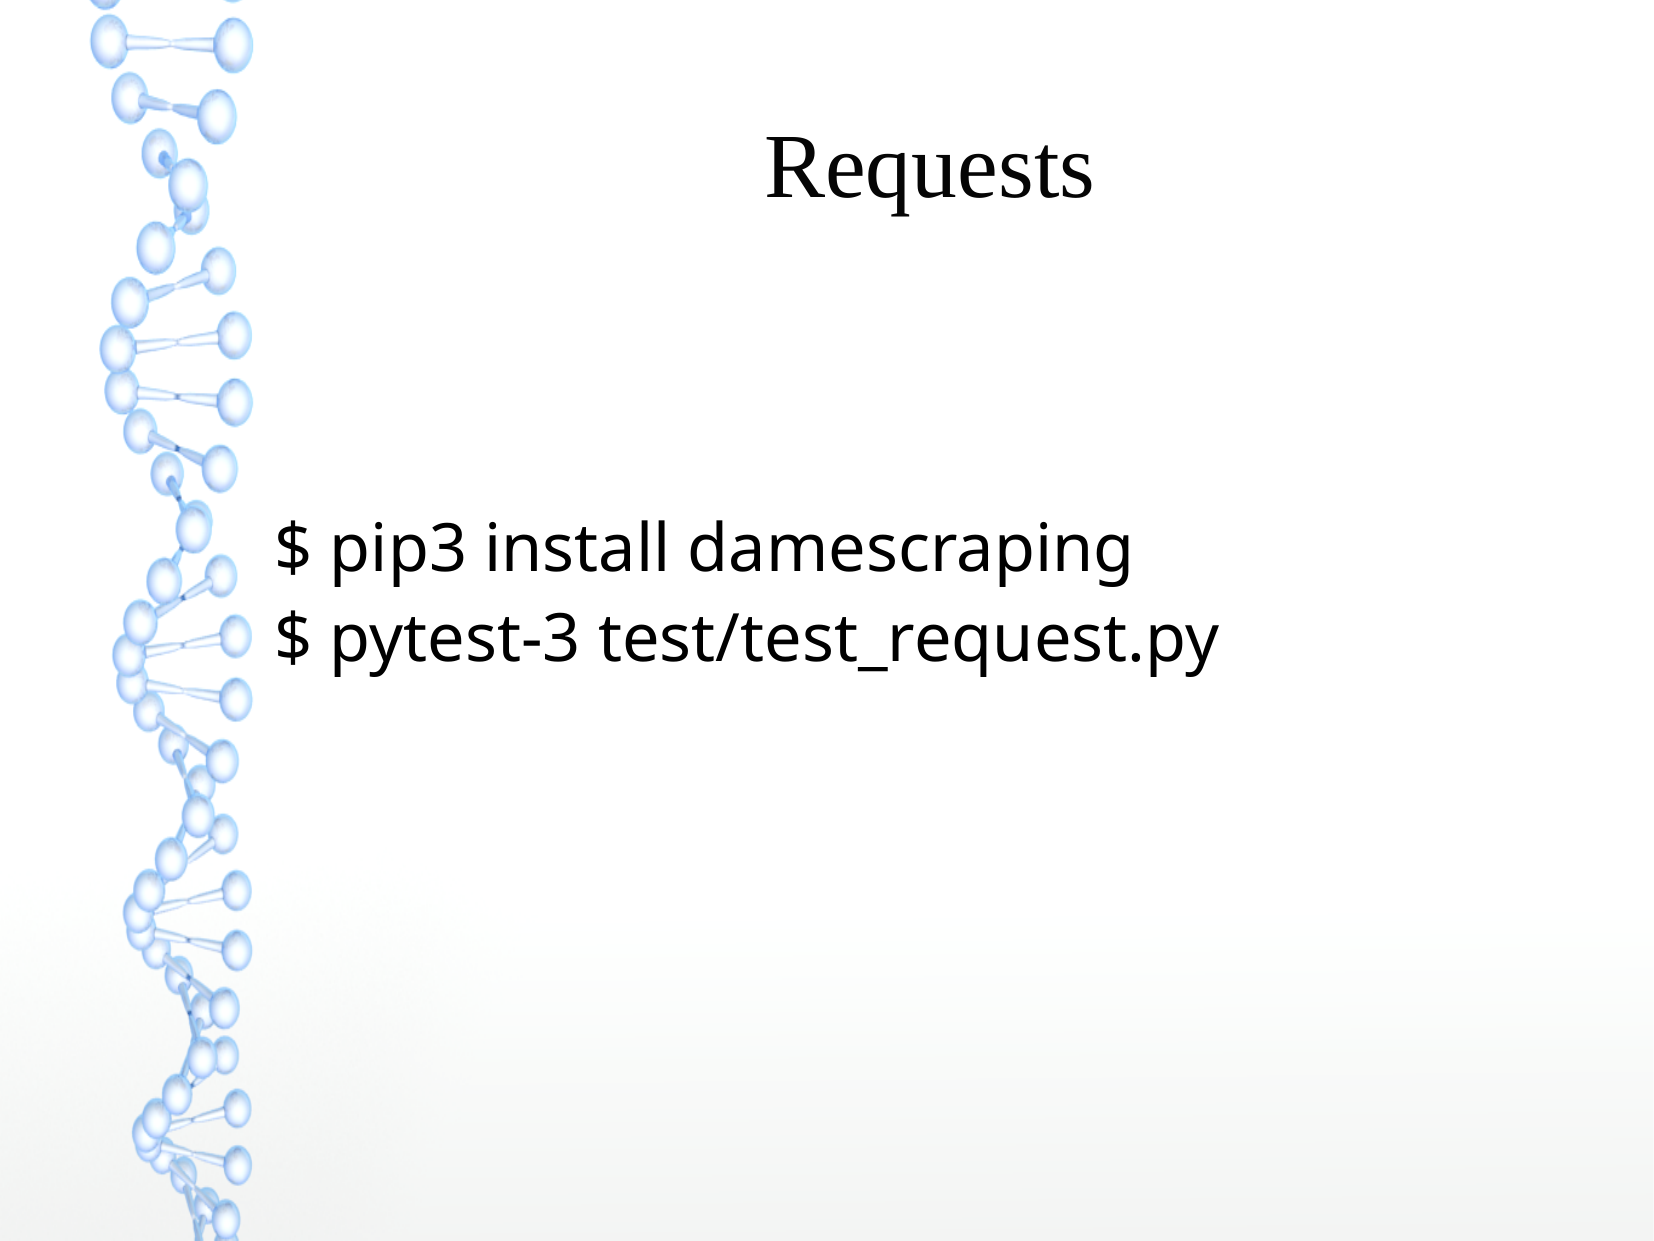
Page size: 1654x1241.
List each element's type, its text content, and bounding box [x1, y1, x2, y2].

picture [0, 0, 1654, 1241]
title Requests [265, 89, 1595, 243]
text_box $ pip3 install damescraping $ pytest-3 test/test_request.py [259, 401, 1571, 1102]
